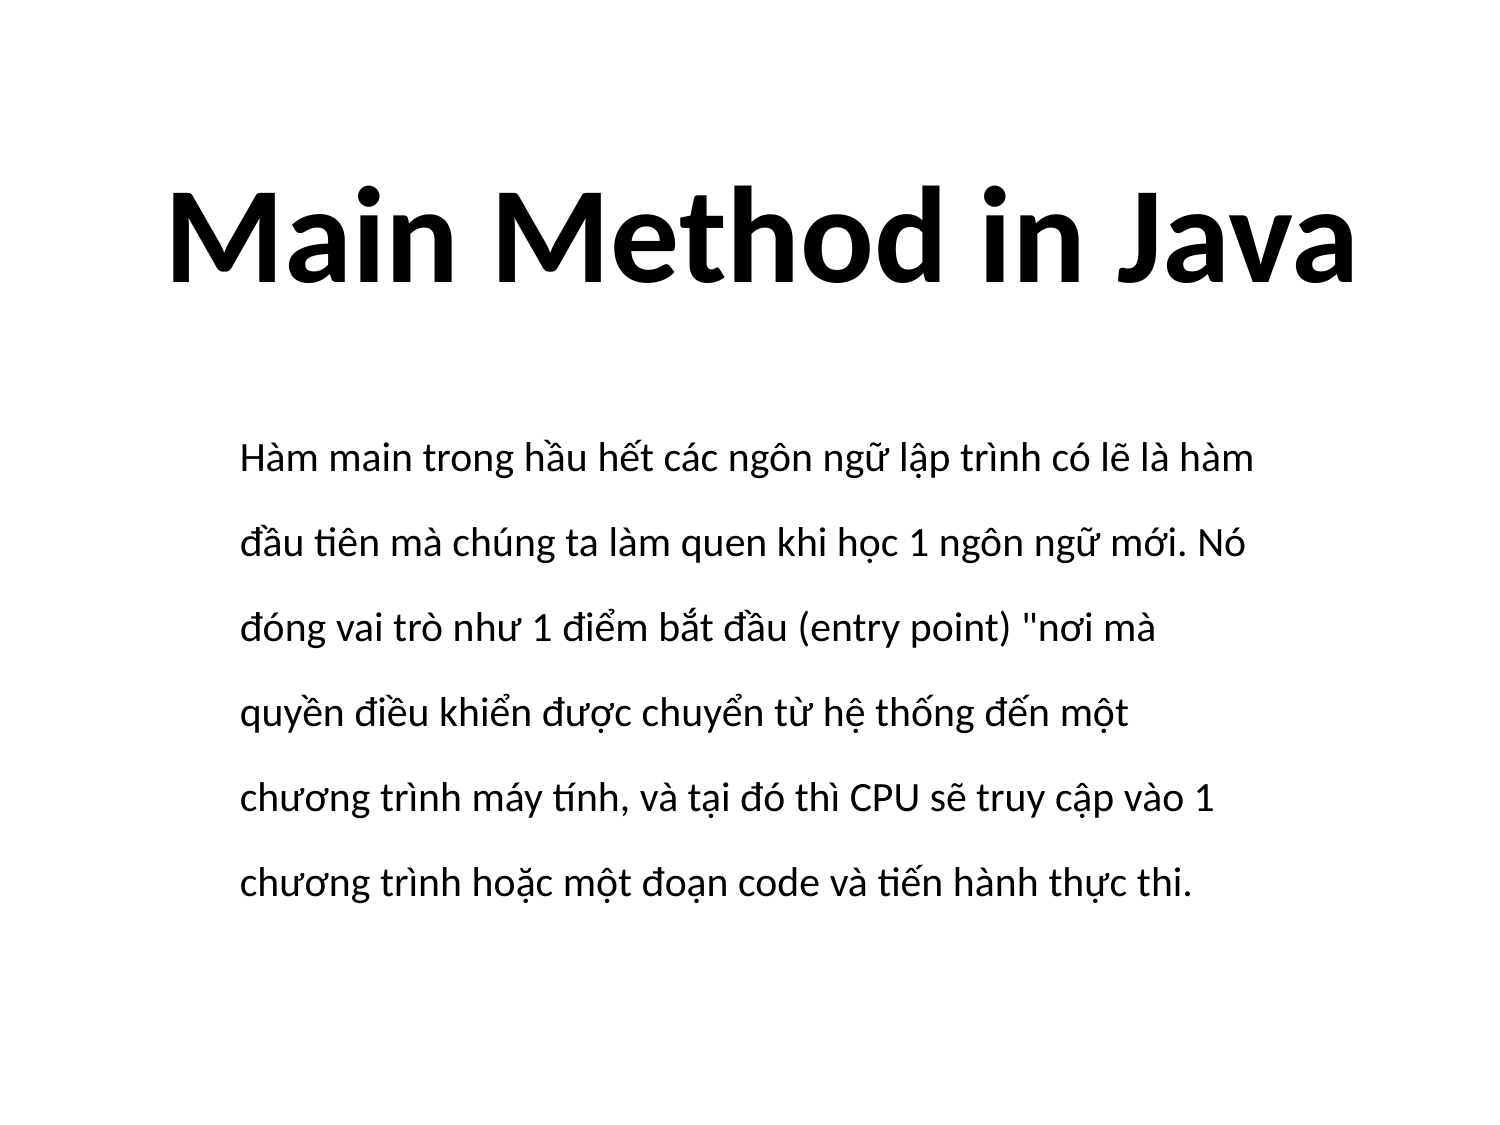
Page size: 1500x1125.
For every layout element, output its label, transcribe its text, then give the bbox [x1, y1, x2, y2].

subtitle Hàm main trong hầu hết các ngôn ngữ lập trình có lẽ là hàm đầu tiên mà chúng ta làm quen khi học 1 ngôn ngữ mới. Nó đóng vai trò như 1 điểm bắt đầu (entry point) "nơi mà quyền điều khiển được chuyển từ hệ thống đến một chương trình máy tính, và tại đó thì CPU sẽ truy cập vào 1 chương trình hoặc một đoạn code và tiến hành thực thi. [225, 387, 1275, 1013]
title Main Method in Java [125, 137, 1400, 379]
